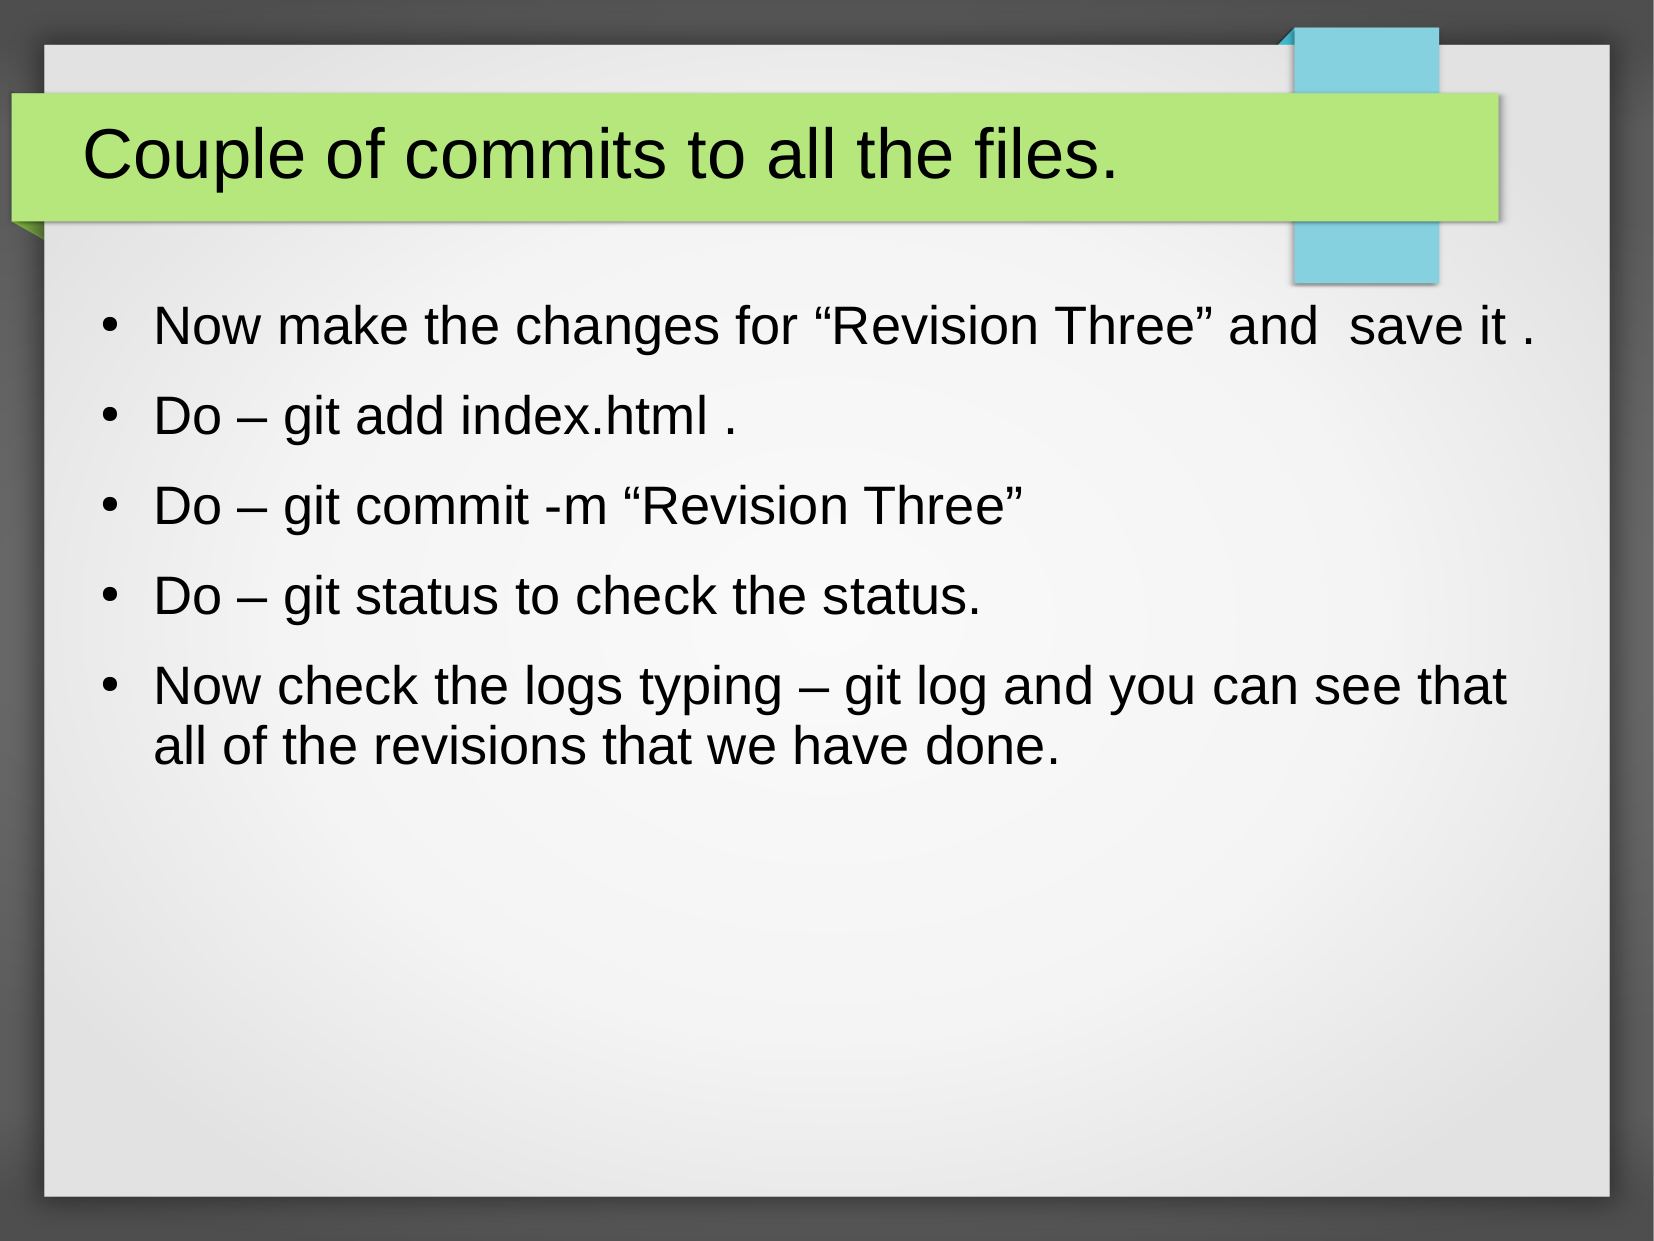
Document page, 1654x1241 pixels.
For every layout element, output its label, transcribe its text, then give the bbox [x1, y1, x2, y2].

picture [0, 0, 1654, 1241]
title Couple of commits to all the files. [82, 94, 1264, 213]
list Now make the changes for “Revision Three” and save it . Do – git add index.html . Do – git commit -m “Revision Three” Do – git status to check the status. Now check the logs typing – git log and you can see that all of the revisions that we have done. [82, 295, 1571, 1015]
